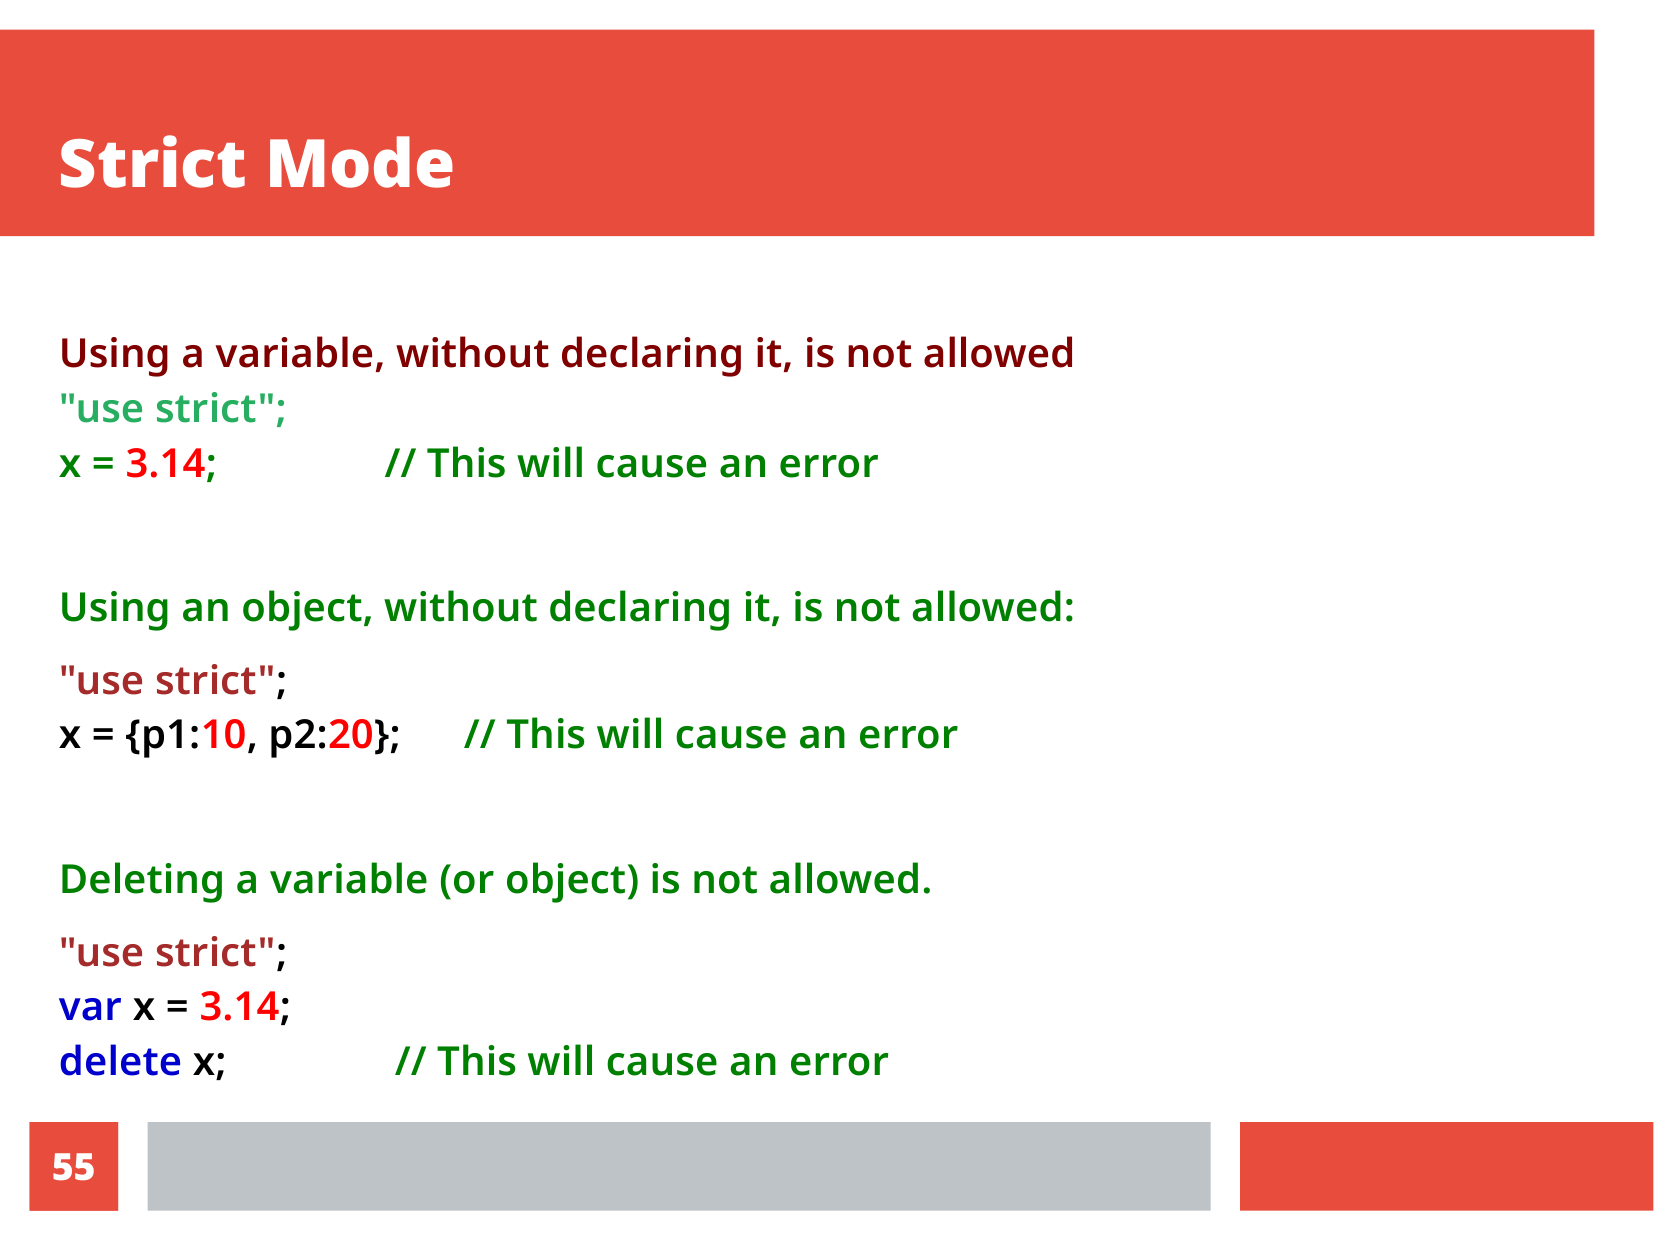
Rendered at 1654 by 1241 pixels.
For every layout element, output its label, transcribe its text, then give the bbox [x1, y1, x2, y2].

list Using a variable, without declaring it, is not allowed "use strict"; x = 3.14; // This will cause an error Using an object, without declaring it, is not allowed: "use strict"; x = {p1:10, p2:20}; // This will cause an error Deleting a variable (or object) is not allowed. "use strict"; var x = 3.14; delete x; // This will cause an error [59, 324, 1565, 1093]
title Strict Mode [59, 59, 1595, 207]
